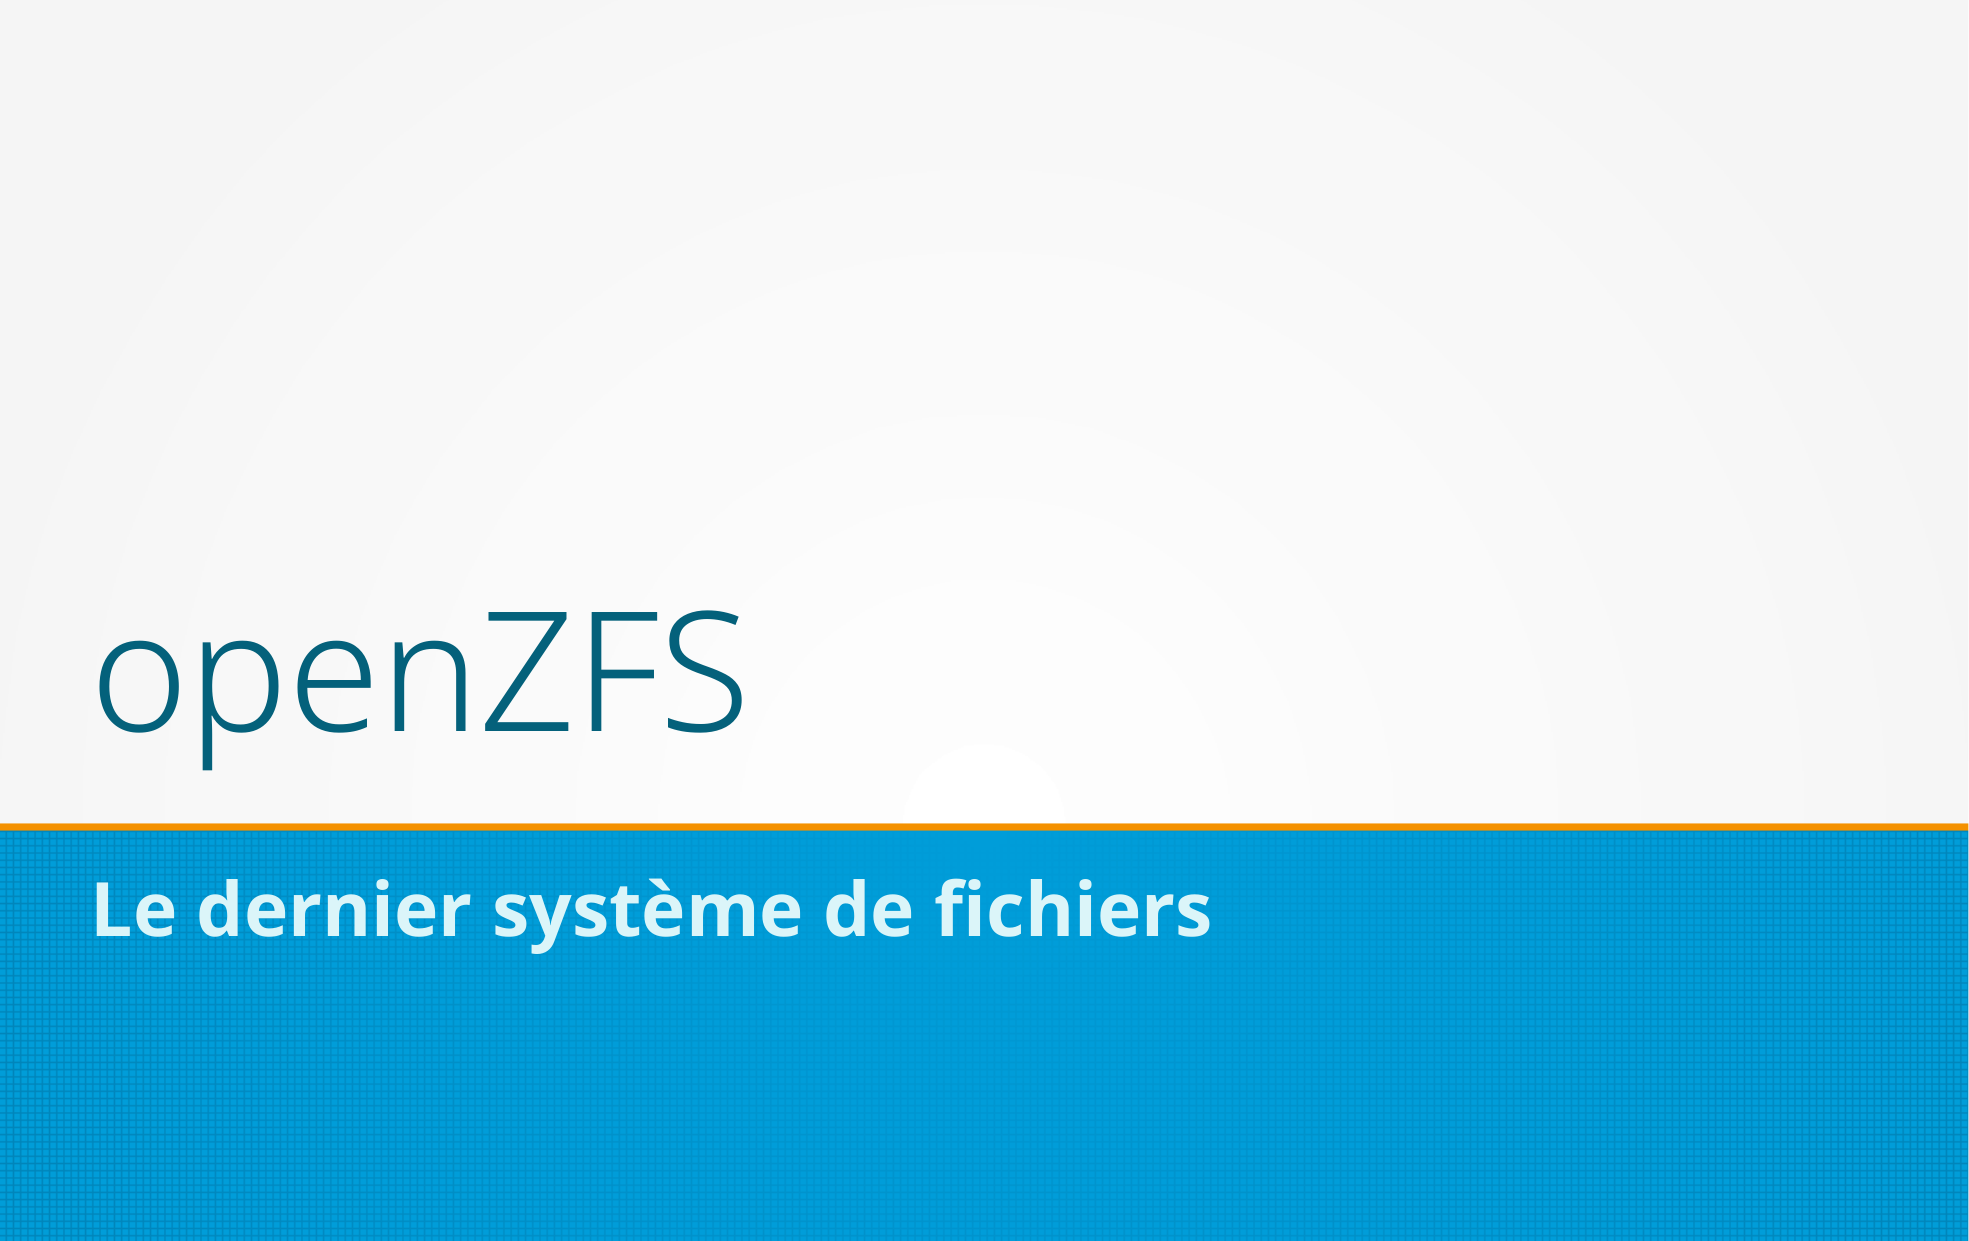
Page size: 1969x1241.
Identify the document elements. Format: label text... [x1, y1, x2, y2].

title openZFS [90, 49, 1862, 781]
picture [0, 0, 1969, 830]
subtitle Le dernier système de fichiers [90, 855, 1861, 1111]
